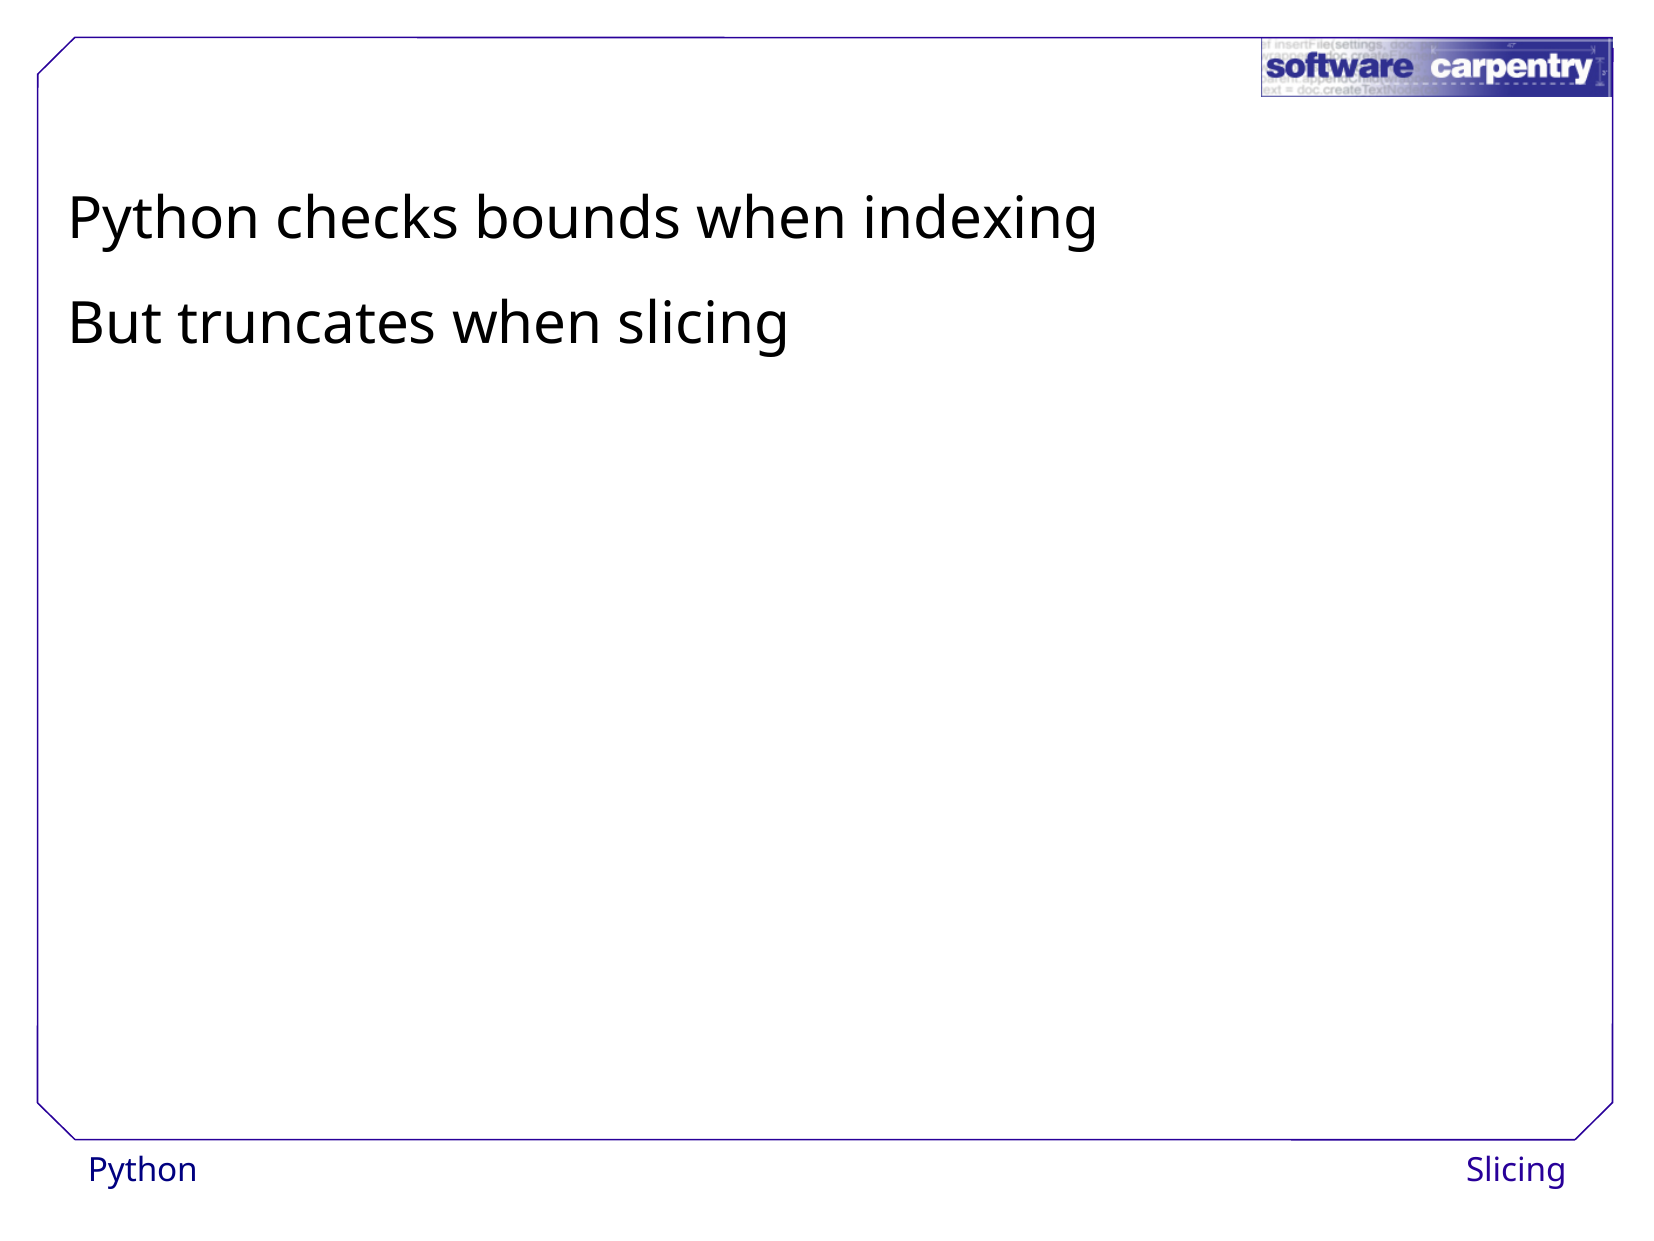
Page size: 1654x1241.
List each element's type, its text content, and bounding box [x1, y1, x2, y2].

text_box Python checks bounds when indexing But truncates when slicing [52, 137, 1265, 364]
picture [1261, 39, 1613, 97]
